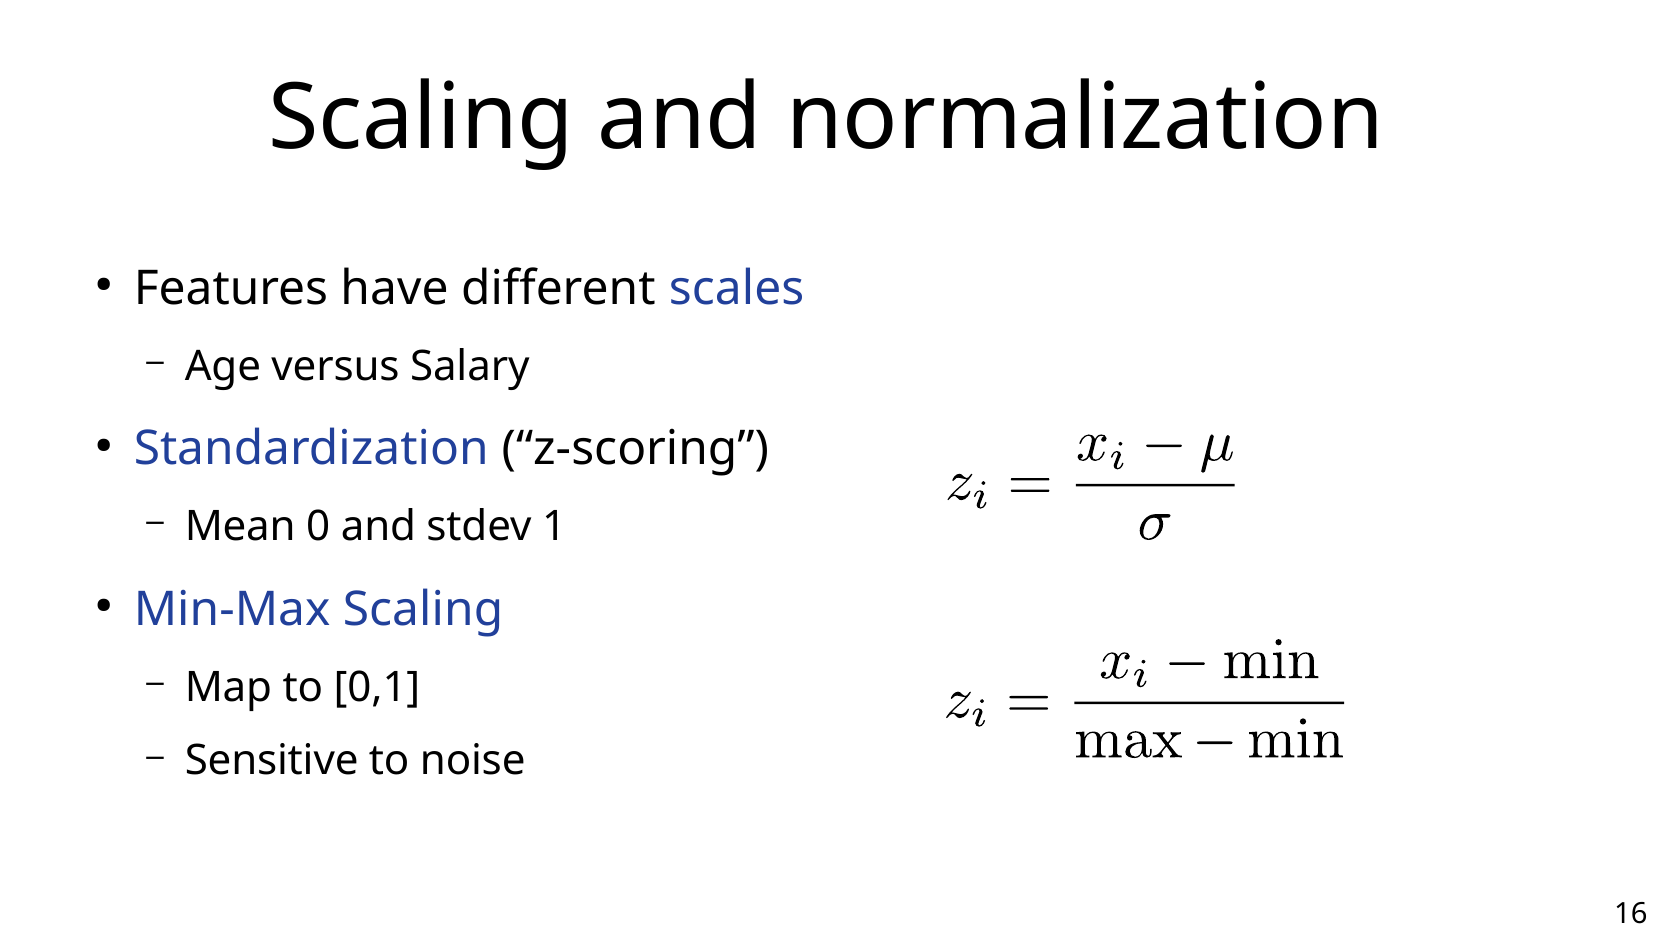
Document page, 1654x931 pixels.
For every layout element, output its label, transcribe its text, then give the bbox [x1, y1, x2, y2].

text_box [945, 426, 1235, 541]
list Features have different scales Age versus Salary Standardization (“z-scoring”) Mean 0 and stdev 1 Min-Max Scaling Map to [0,1] Sensitive to noise [82, 253, 1571, 793]
text_box [943, 639, 1345, 763]
title Scaling and normalization [82, 1, 1571, 226]
